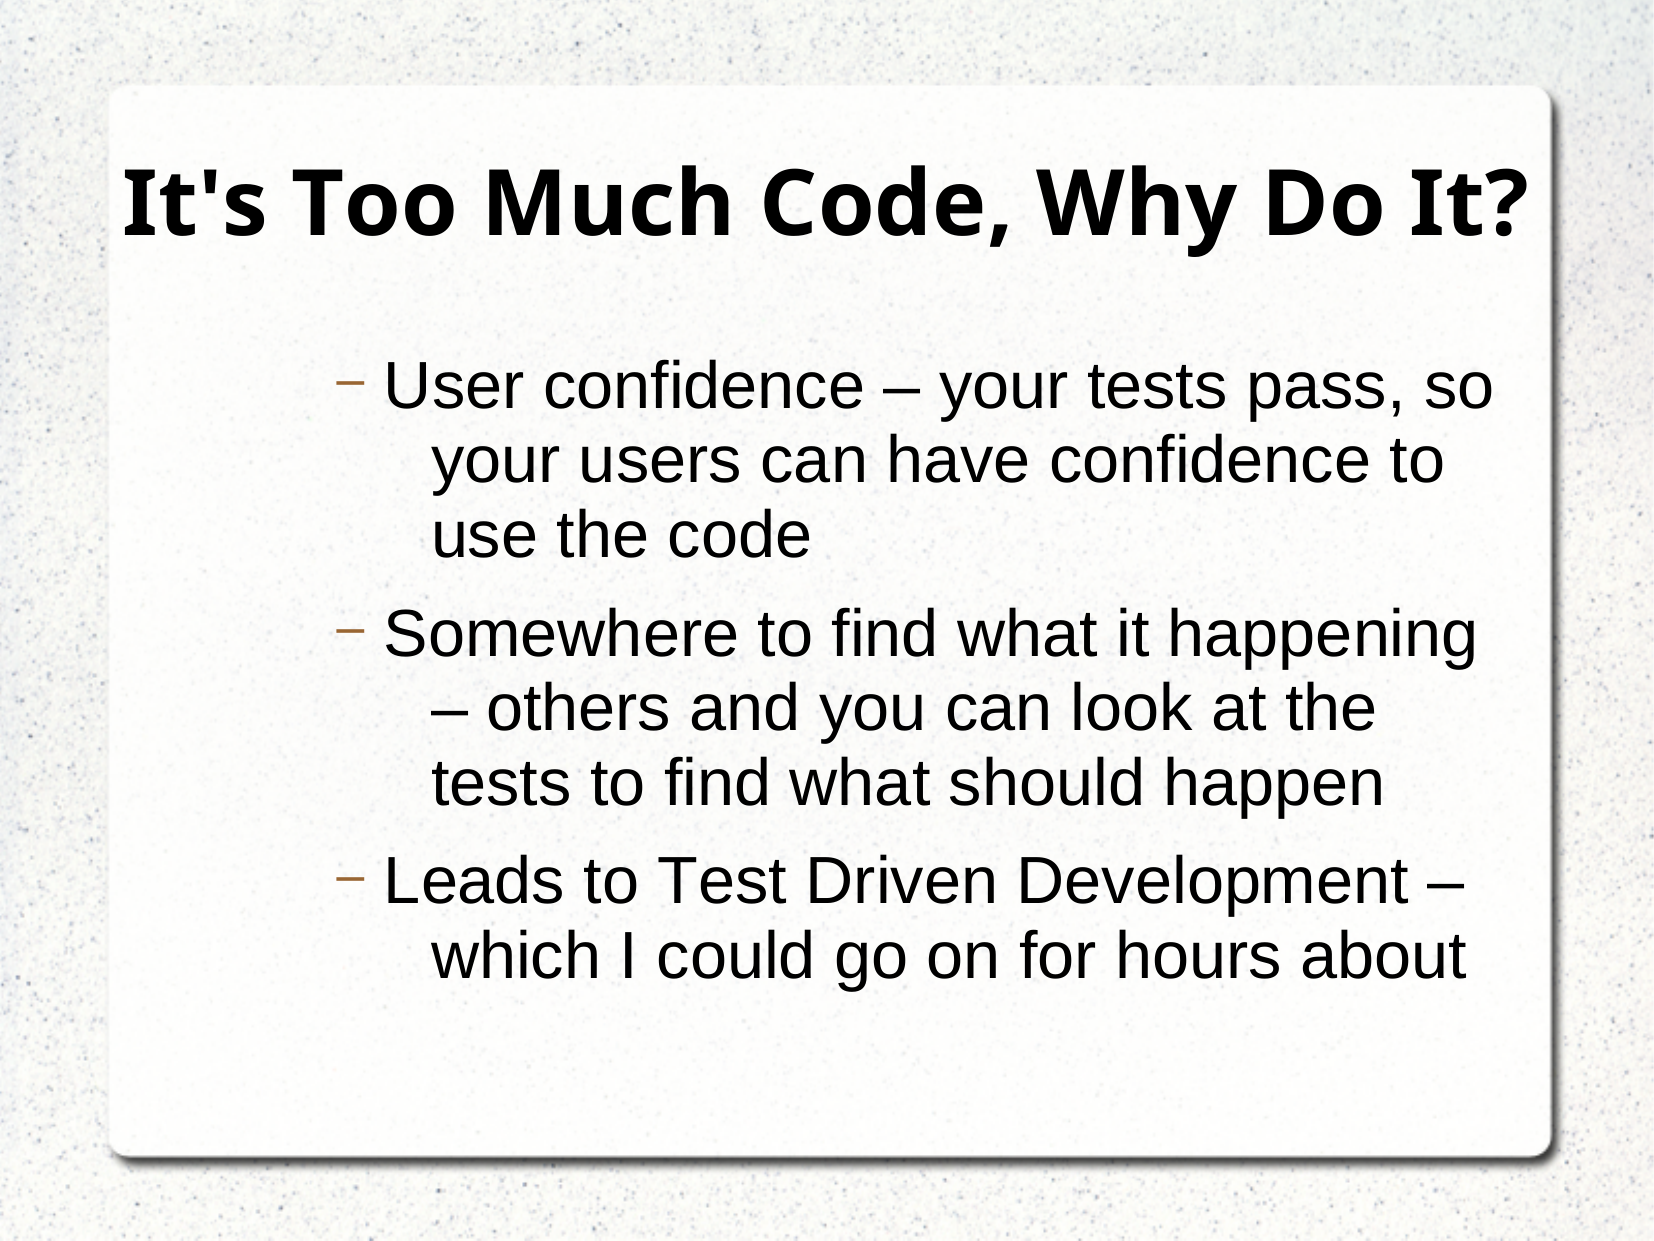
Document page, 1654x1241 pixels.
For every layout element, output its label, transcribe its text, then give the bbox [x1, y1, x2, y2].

title It's Too Much Code, Why Do It? [118, 96, 1536, 304]
picture [0, 0, 1654, 1241]
list User confidence – your tests pass, so your users can have confidence to use the code Somewhere to find what it happening – others and you can look at the tests to find what should happen Leads to Test Driven Development – which I could go on for hours about [147, 347, 1506, 992]
